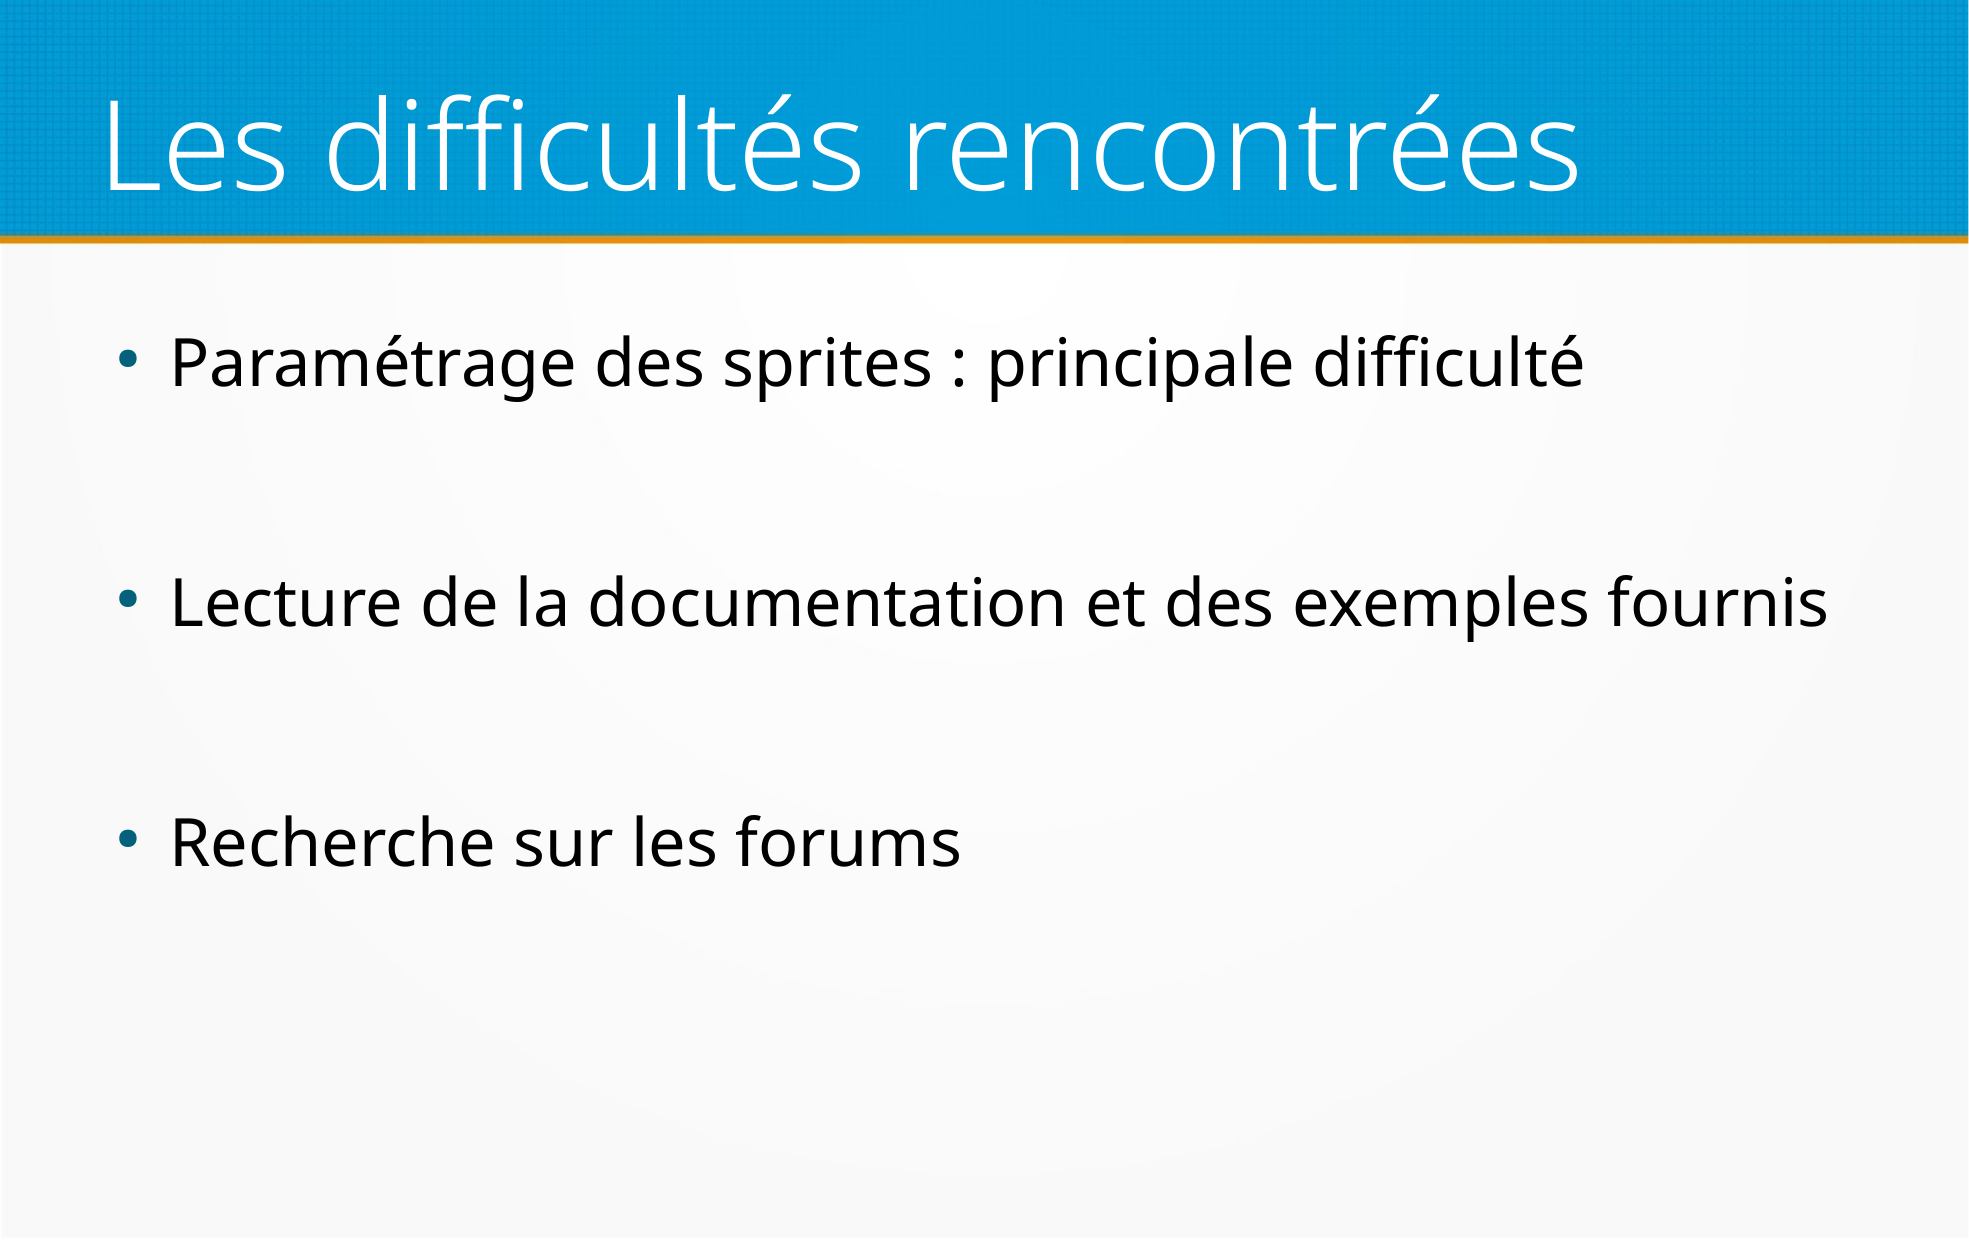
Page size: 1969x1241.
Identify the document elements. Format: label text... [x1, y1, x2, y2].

title Les difficultés rencontrées [98, 19, 1870, 227]
list Paramétrage des sprites : principale difficulté Lecture de la documentation et des exemples fournis Recherche sur les forums [98, 315, 1861, 1081]
picture [0, 233, 1969, 1241]
